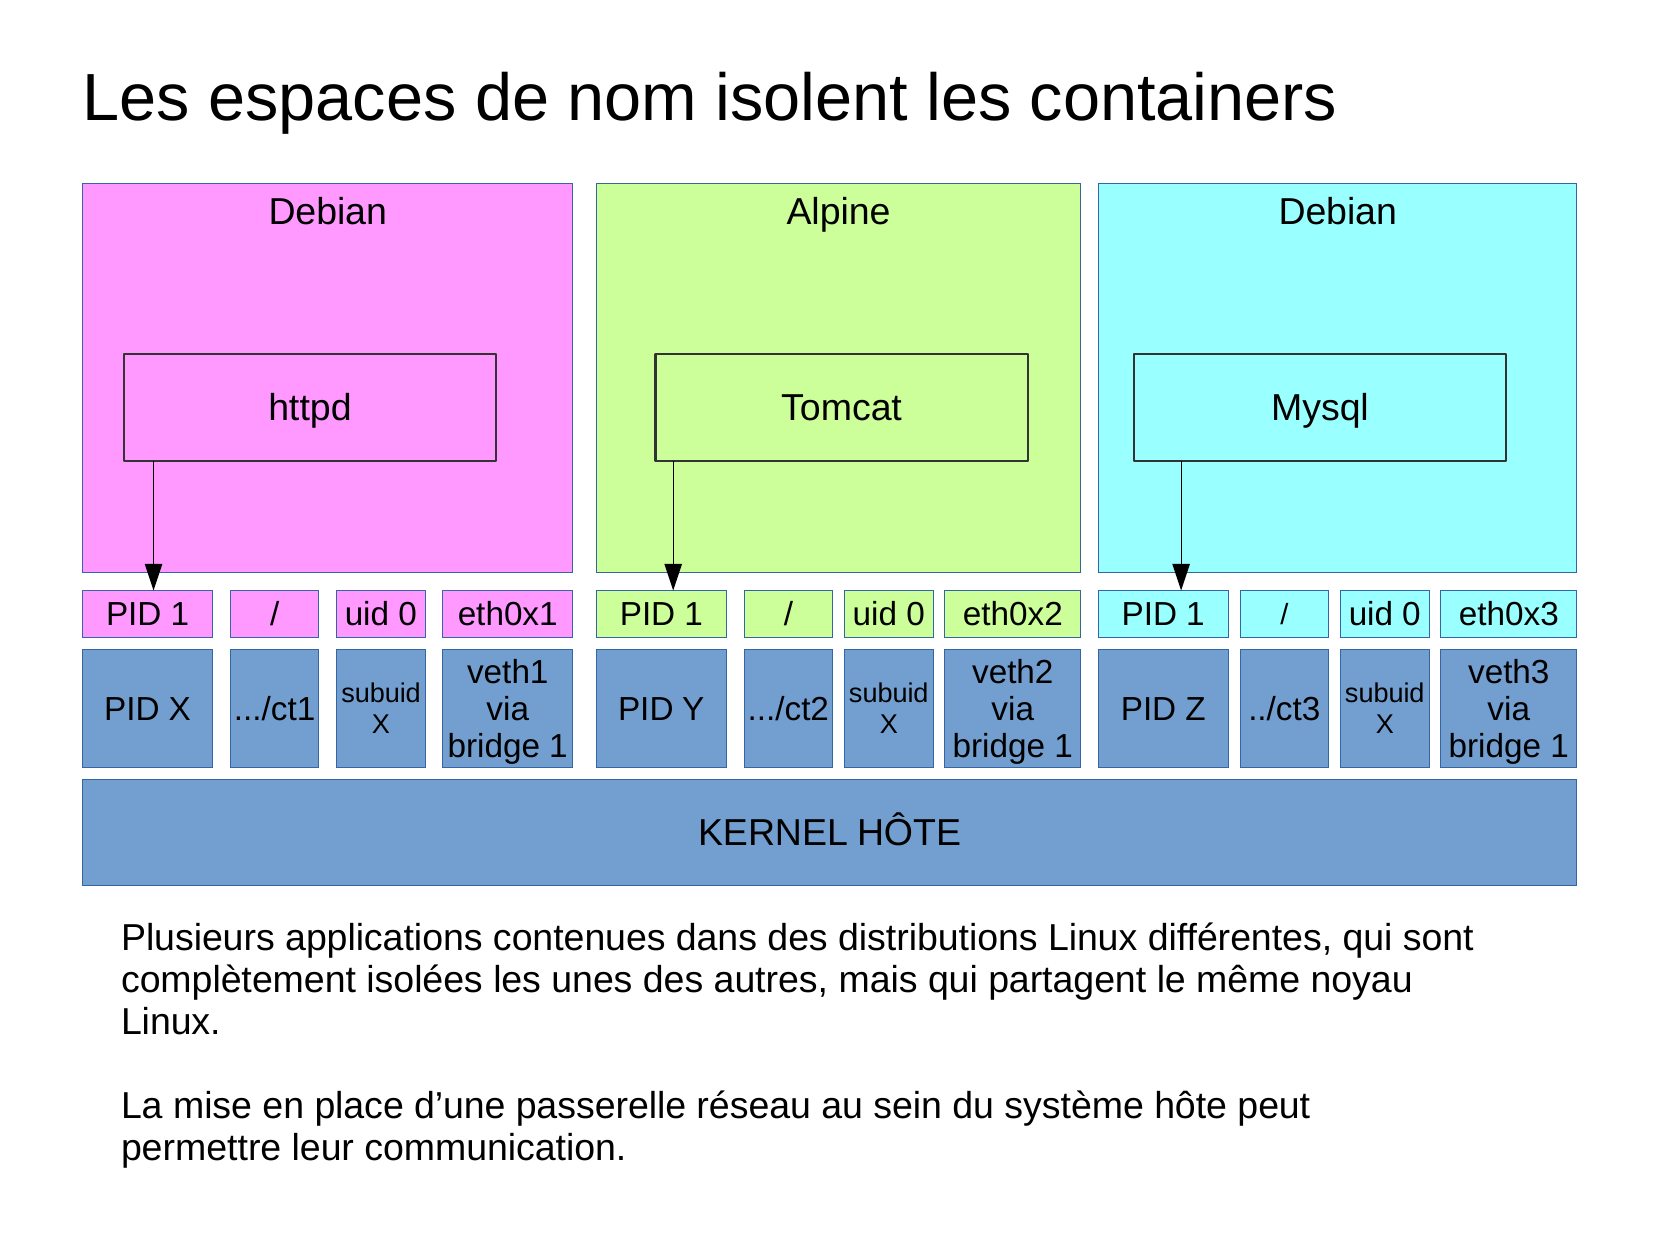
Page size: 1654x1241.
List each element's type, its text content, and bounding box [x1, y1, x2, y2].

text_box .../ct2 [744, 649, 833, 768]
text_box Debian [82, 183, 573, 573]
text_box PID 1 [82, 590, 213, 638]
text_box eth0x2 [944, 590, 1081, 638]
text_box PID X [82, 649, 213, 768]
text_box KERNEL HÔTE [82, 779, 1577, 886]
text_box PID Z [1098, 649, 1229, 768]
text_box veth2 via bridge 1 [944, 649, 1081, 768]
text_box Alpine [596, 183, 1081, 573]
text_box veth3 via bridge 1 [1440, 649, 1577, 768]
text_box Plusieurs applications contenues dans des distributions Linux différentes, qui sont complètement isolées les unes des autres, mais qui partagent le même noyau Linux. La mise en place d’une passerelle réseau au sein du système hôte peut permettre leur communication. [106, 909, 1500, 1177]
text_box subuid X [844, 649, 934, 768]
text_box eth0x1 [442, 590, 573, 638]
text_box PID Y [596, 649, 727, 768]
text_box subuid X [336, 649, 426, 768]
text_box .../ct1 [230, 649, 319, 768]
text_box subuid X [1340, 649, 1430, 768]
text_box PID 1 [596, 590, 727, 638]
text_box eth0x3 [1440, 590, 1577, 638]
text_box Debian [1098, 183, 1577, 573]
text_box uid 0 [336, 590, 426, 638]
text_box PID 1 [1098, 590, 1229, 638]
text_box uid 0 [1340, 590, 1430, 638]
text_box Tomcat [655, 354, 1028, 461]
text_box ../ct3 [1240, 649, 1329, 768]
text_box / [1240, 590, 1329, 638]
text_box httpd [124, 354, 497, 461]
text_box Mysql [1133, 354, 1506, 461]
text_box uid 0 [844, 590, 934, 638]
text_box / [744, 590, 833, 638]
text_box / [230, 590, 319, 638]
text_box veth1 via bridge 1 [442, 649, 573, 768]
subtitle Les espaces de nom isolent les containers [82, 59, 1571, 154]
